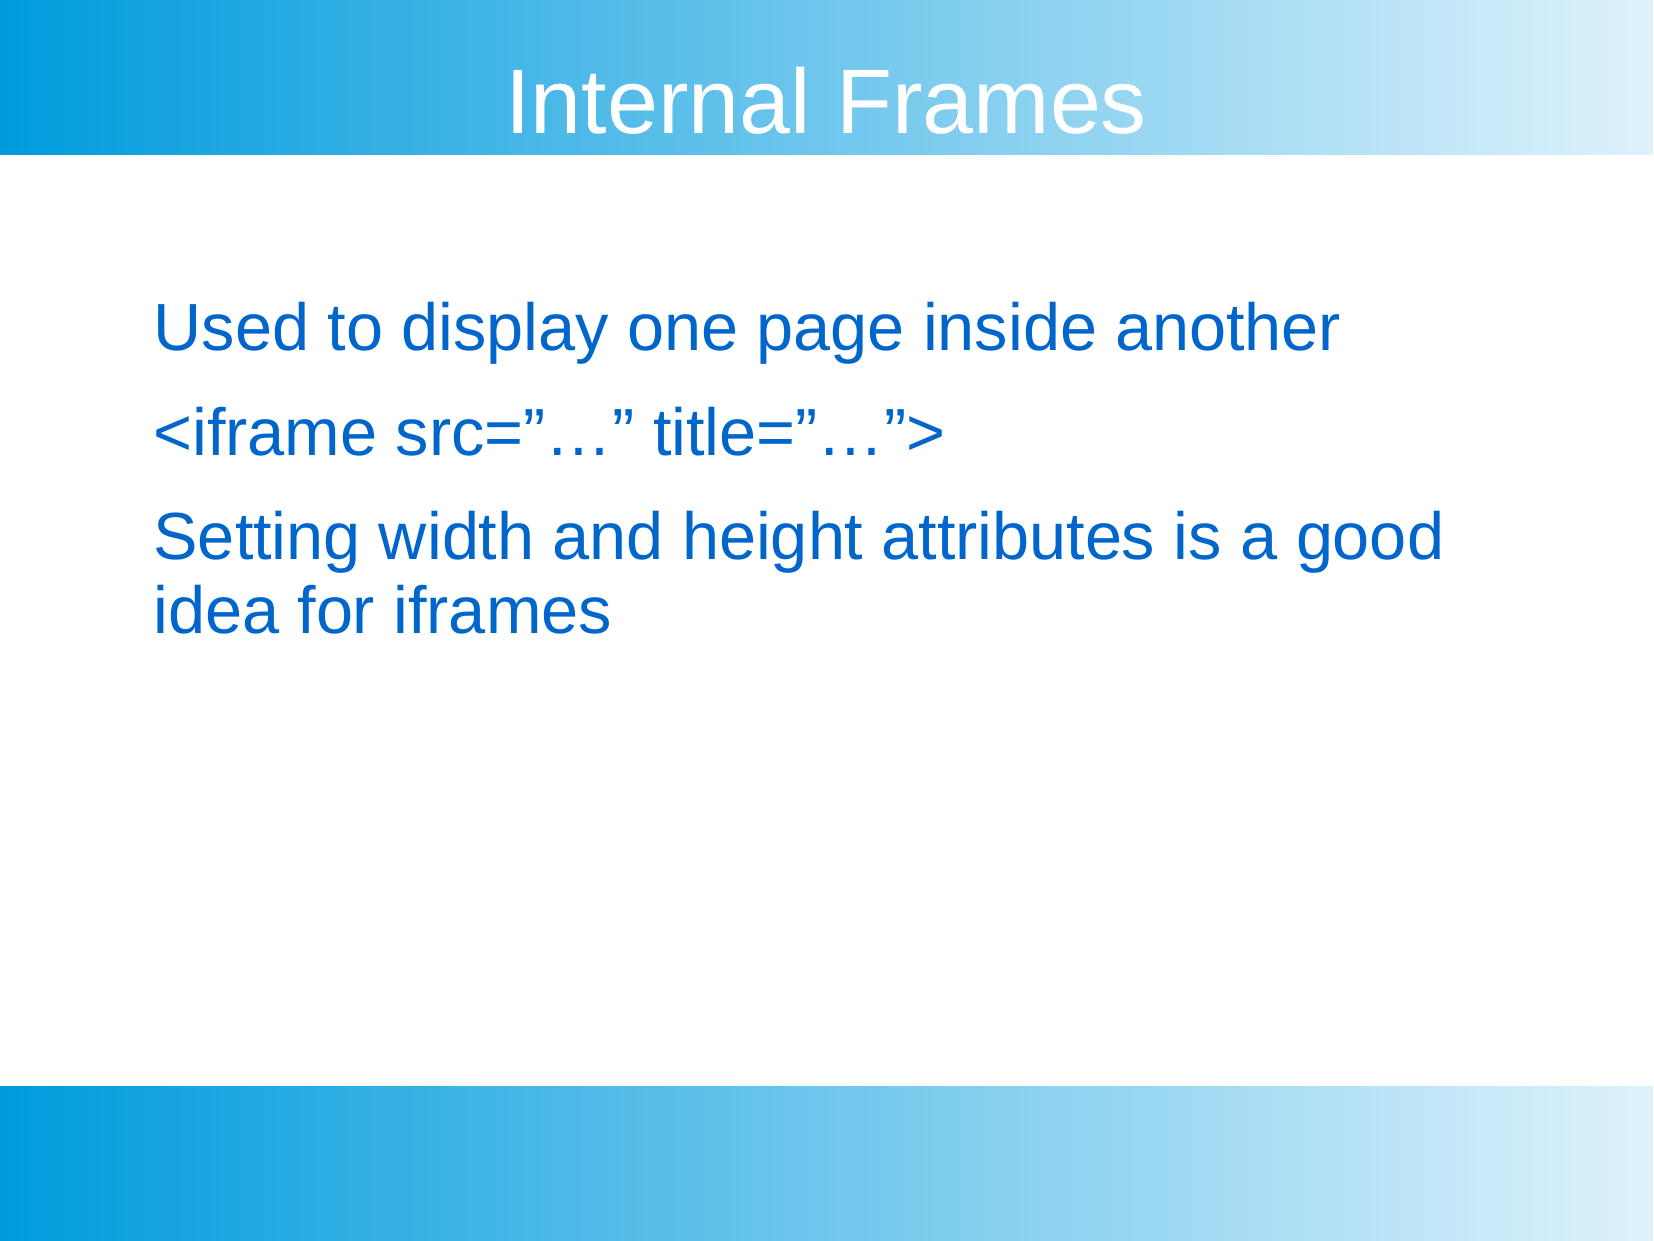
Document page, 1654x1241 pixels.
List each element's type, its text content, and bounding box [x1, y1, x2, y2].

title Internal Frames [82, 49, 1571, 155]
list Used to display one page inside another <iframe src=”…” title=”…”> Setting width and height attributes is a good idea for iframes [82, 290, 1571, 1010]
